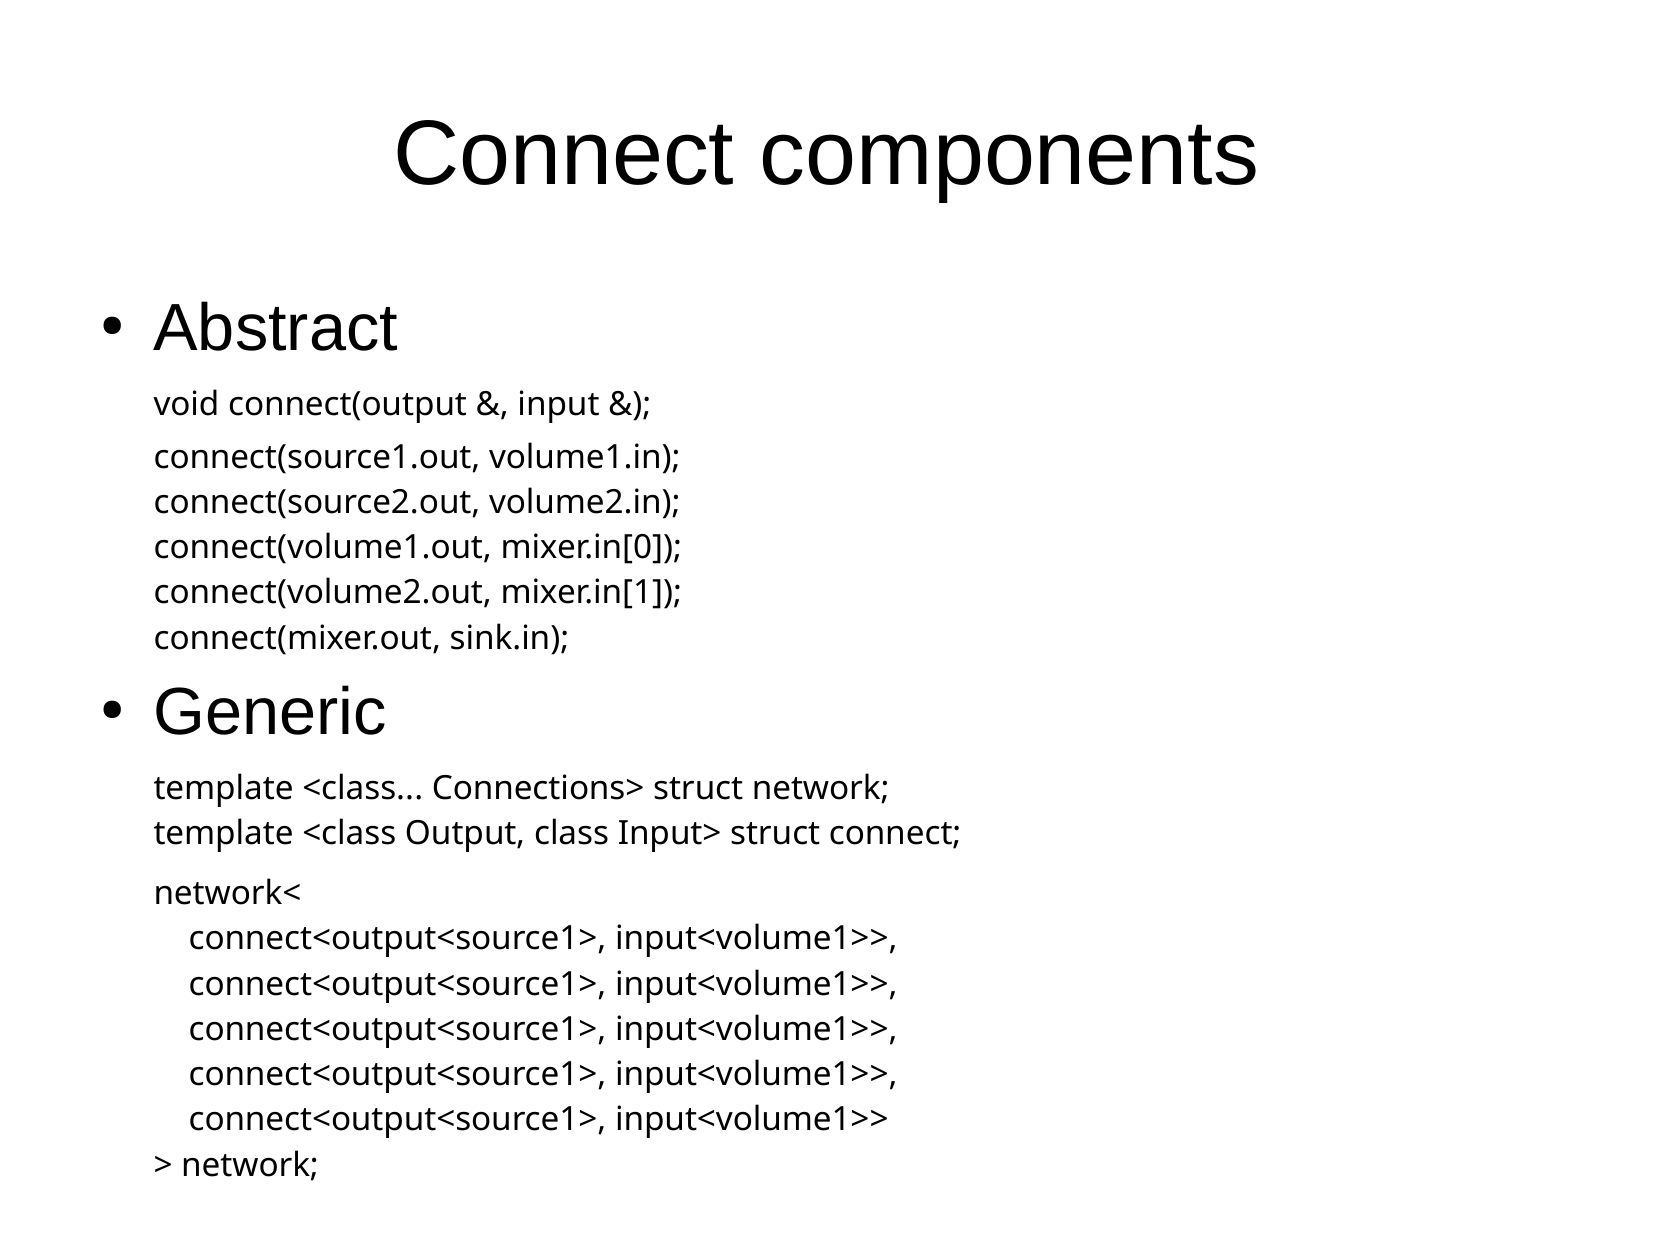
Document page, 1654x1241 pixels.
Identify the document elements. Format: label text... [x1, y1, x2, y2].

title Connect components [82, 49, 1571, 257]
list Abstract void connect(output &, input &); connect(source1.out, volume1.in); connect(source2.out, volume2.in); connect(volume1.out, mixer.in[0]); connect(volume2.out, mixer.in[1]); connect(mixer.out, sink.in); Generic template <class... Connections> struct network; template <class Output, class Input> struct connect; network< connect<output<source1>, input<volume1>>, connect<output<source1>, input<volume1>>, connect<output<source1>, input<volume1>>, connect<output<source1>, input<volume1>>, connect<output<source1>, input<volume1>> > network; [82, 290, 1571, 1201]
